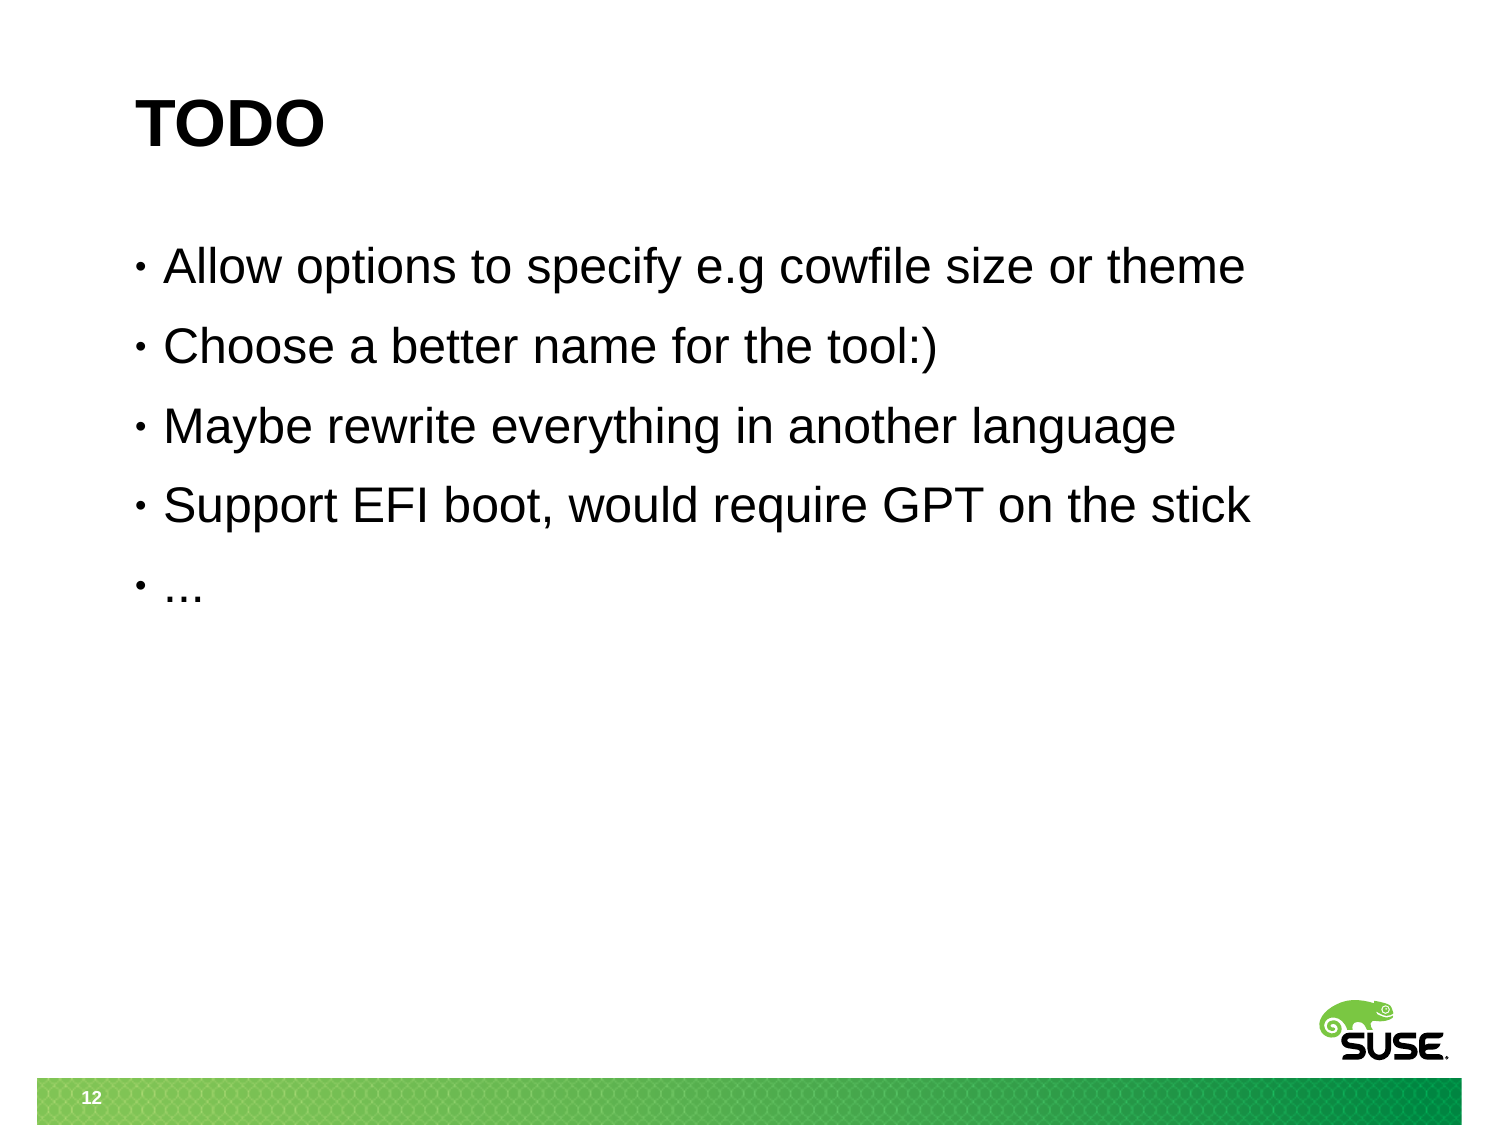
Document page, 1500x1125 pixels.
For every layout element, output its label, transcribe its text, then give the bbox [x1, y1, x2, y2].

list Allow options to specify e.g cowfile size or theme Choose a better name for the tool:) Maybe rewrite everything in another language Support EFI boot, would require GPT on the stick ... [135, 238, 1372, 982]
title TODO [135, 41, 1372, 204]
picture [37, 1078, 1462, 1125]
